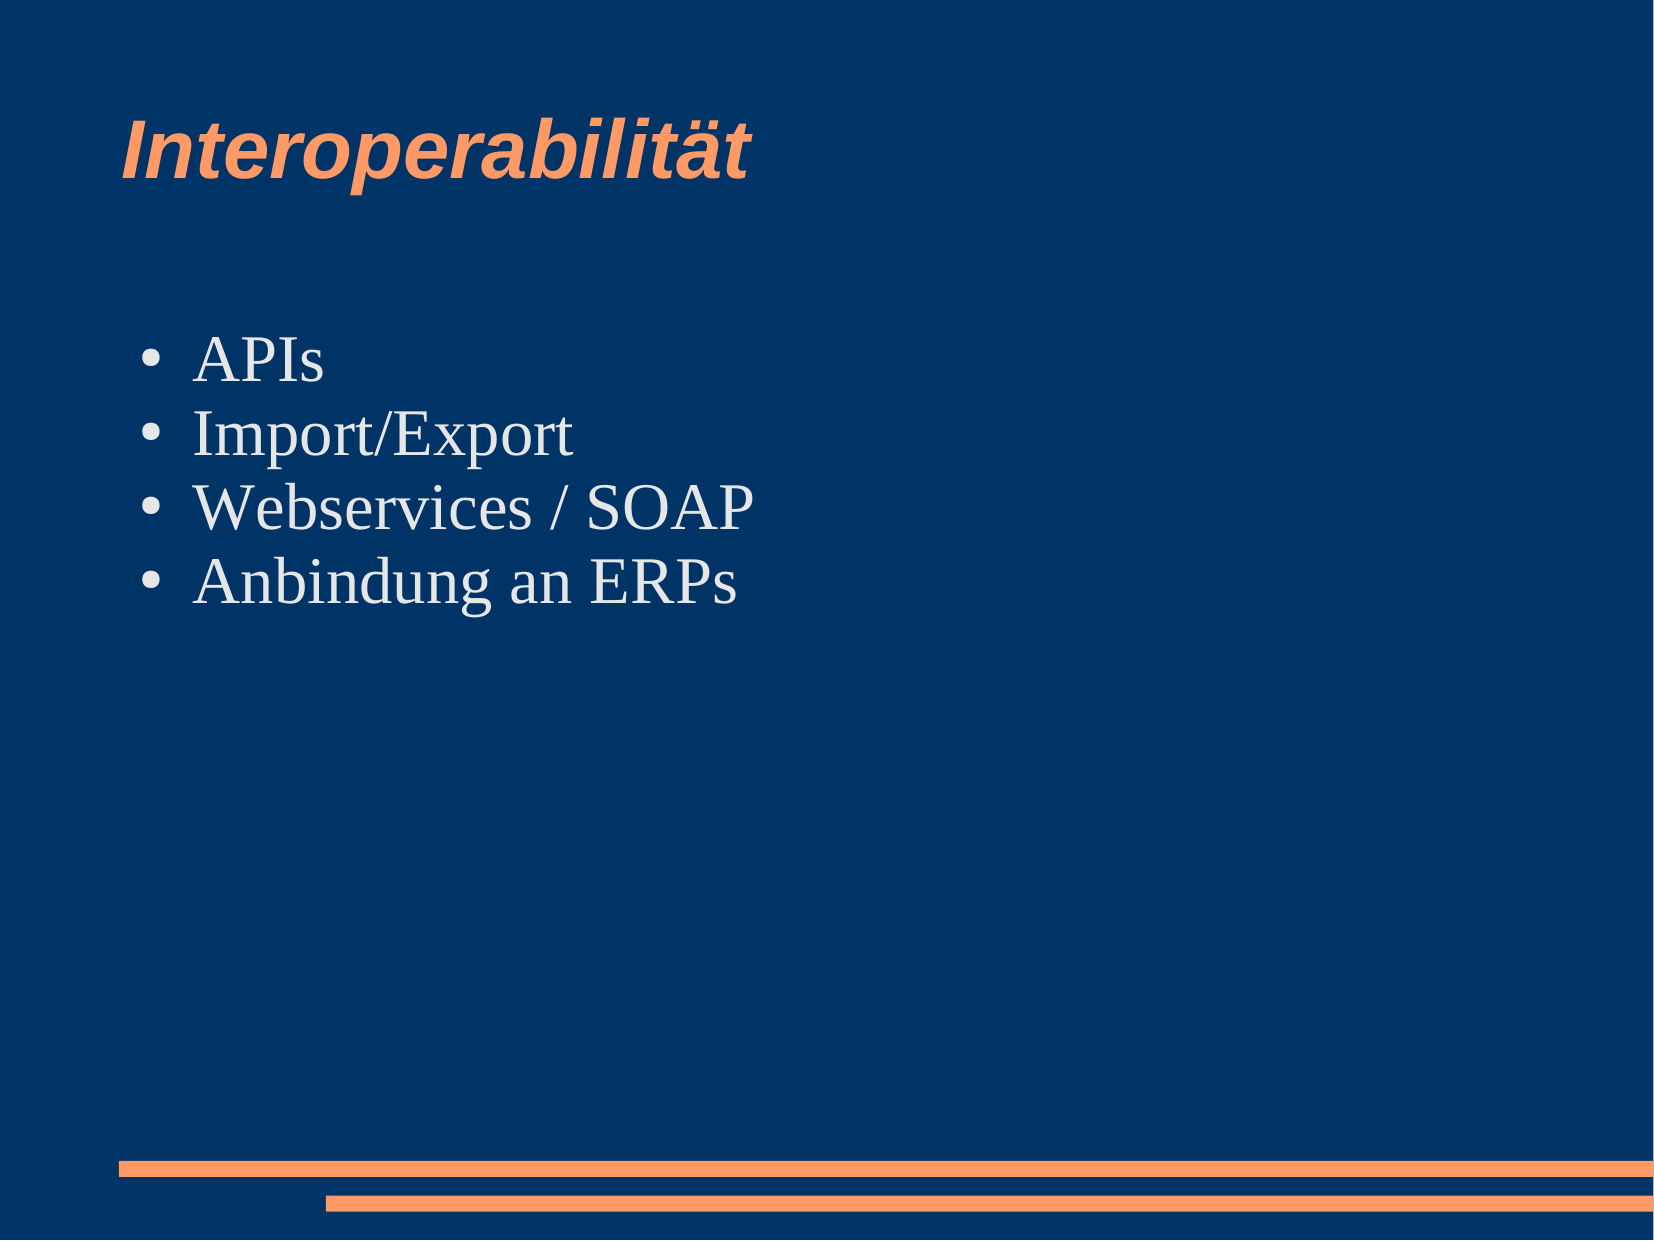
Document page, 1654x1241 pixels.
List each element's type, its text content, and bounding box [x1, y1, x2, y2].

title Interoperabilität [121, 46, 1534, 254]
list APIs Import/Export Webservices / SOAP Anbindung an ERPs [121, 322, 1561, 1118]
